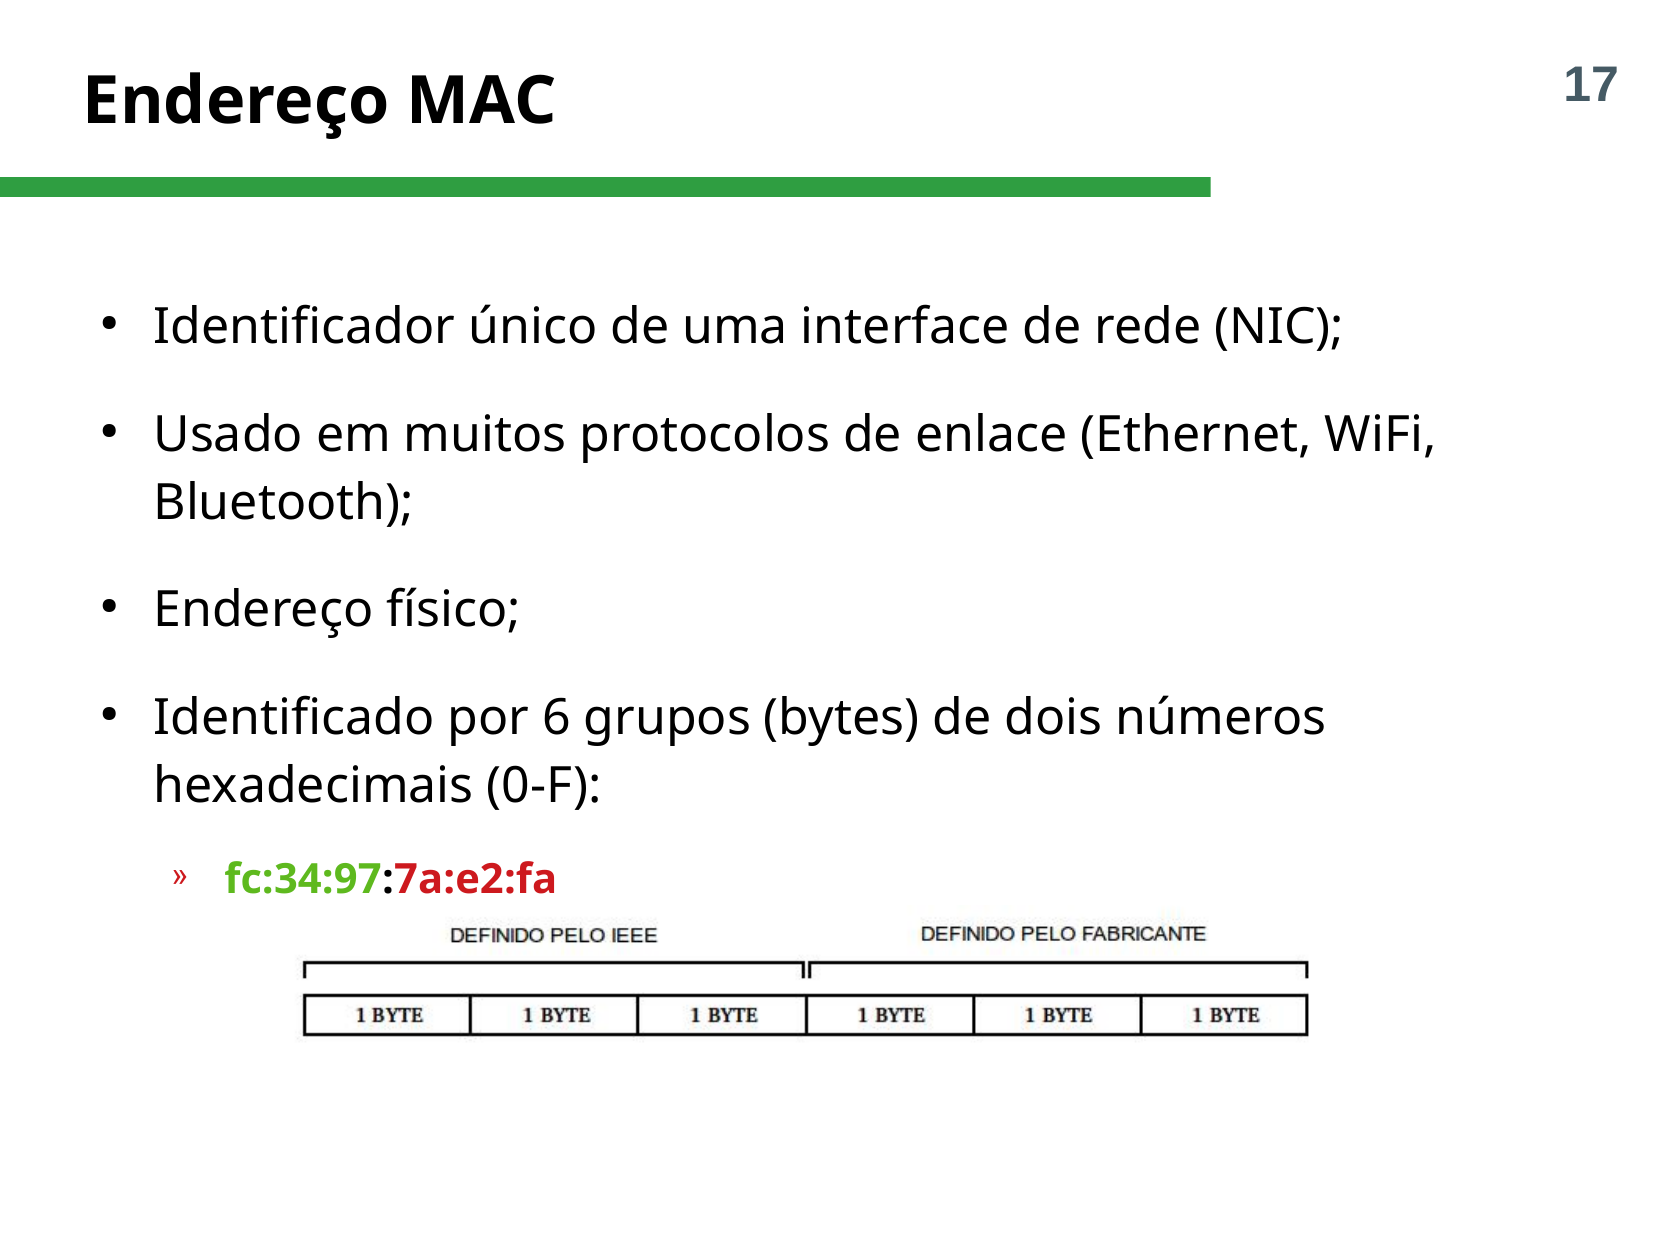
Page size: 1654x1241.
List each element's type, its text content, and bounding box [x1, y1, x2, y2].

list Identificador único de uma interface de rede (NIC); Usado em muitos protocolos de enlace (Ethernet, WiFi, Bluetooth); Endereço físico; Identificado por 6 grupos (bytes) de dois números hexadecimais (0-F): fc:34:97:7a:e2:fa [82, 290, 1571, 1216]
picture [283, 905, 1329, 1063]
title Endereço MAC [82, 0, 1152, 202]
